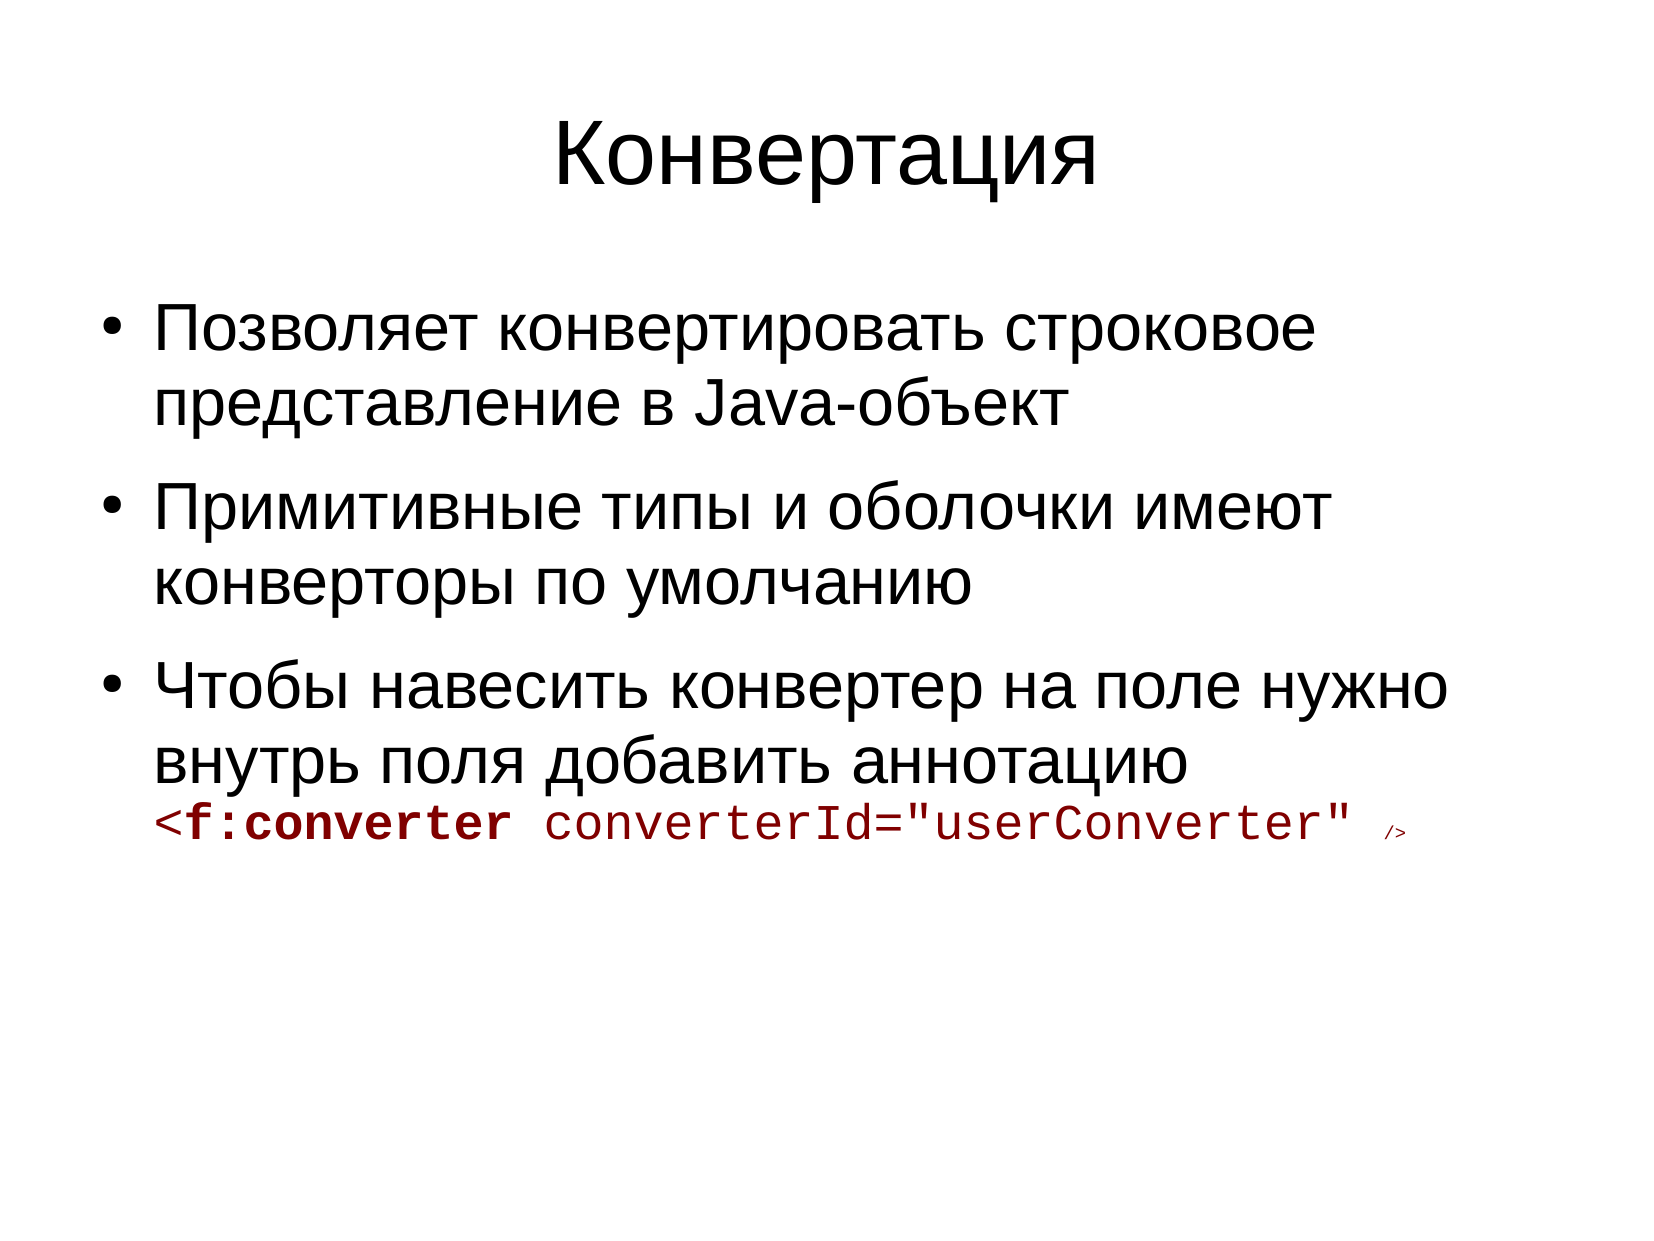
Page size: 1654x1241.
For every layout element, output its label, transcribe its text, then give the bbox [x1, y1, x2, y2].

title Конвертация [82, 49, 1571, 257]
list Позволяет конвертировать строковое представление в Java-объект Примитивные типы и оболочки имеют конверторы по умолчанию Чтобы навесить конвертер на поле нужно внутрь поля добавить аннотацию <f:converter converterId="userConverter" /> [82, 290, 1571, 1010]
